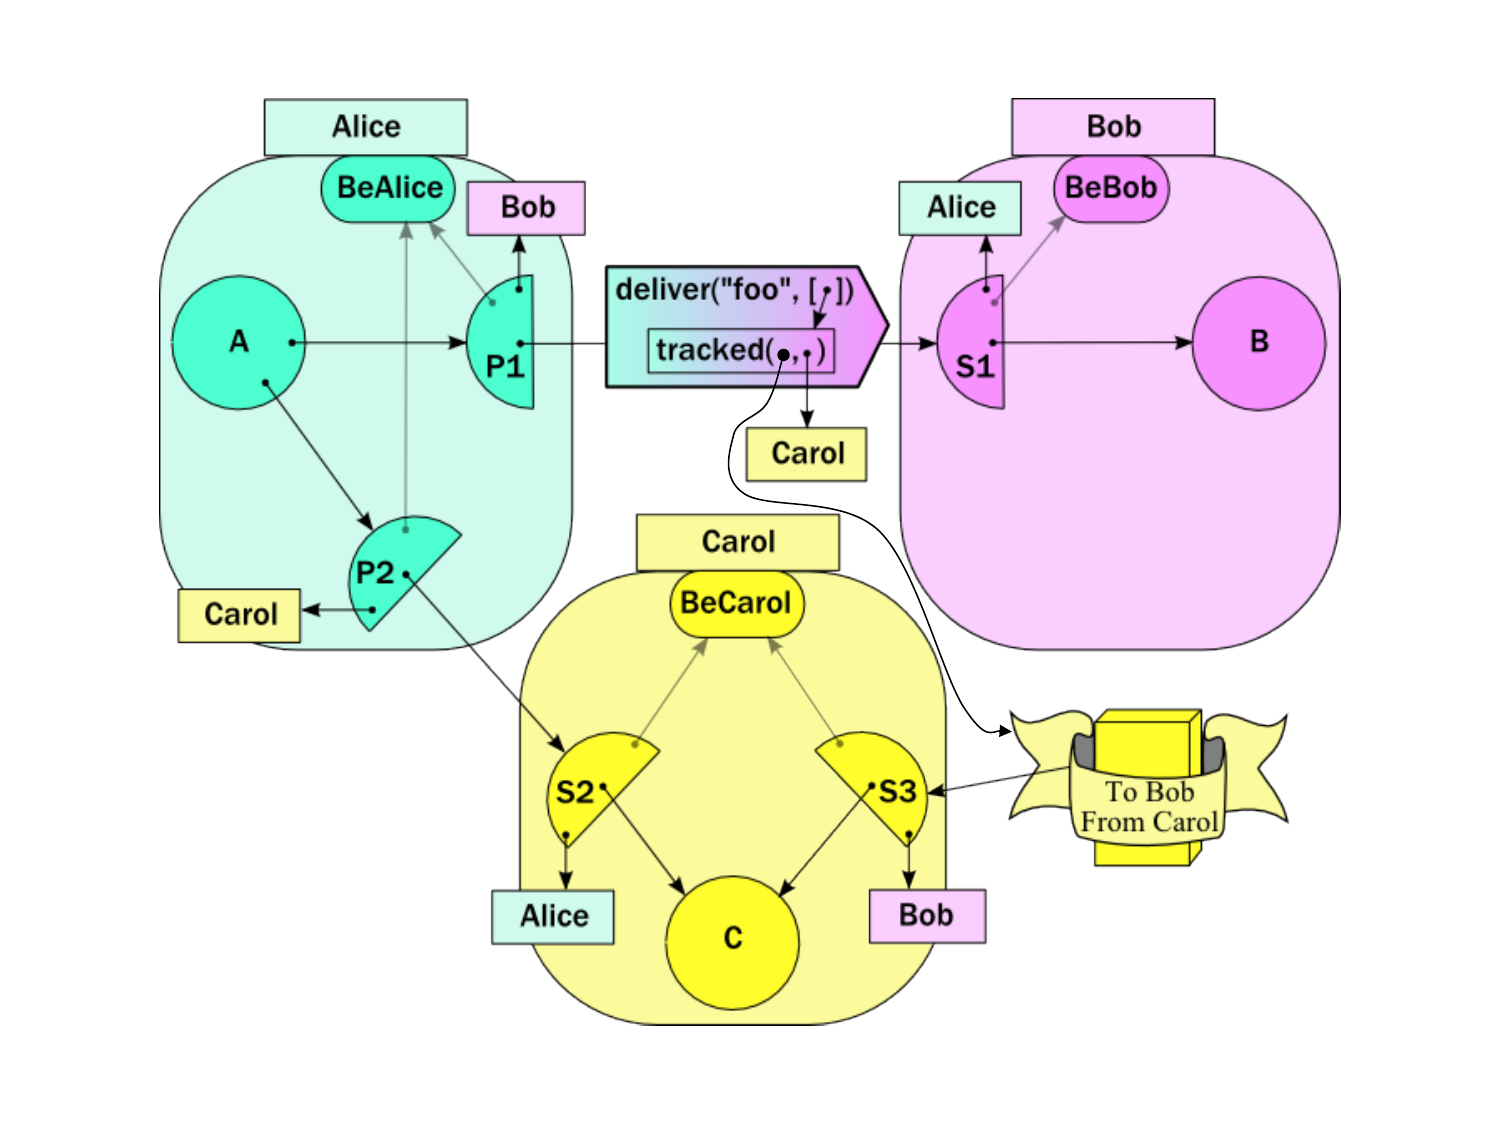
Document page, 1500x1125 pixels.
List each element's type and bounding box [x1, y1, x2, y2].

picture [159, 98, 1341, 1026]
